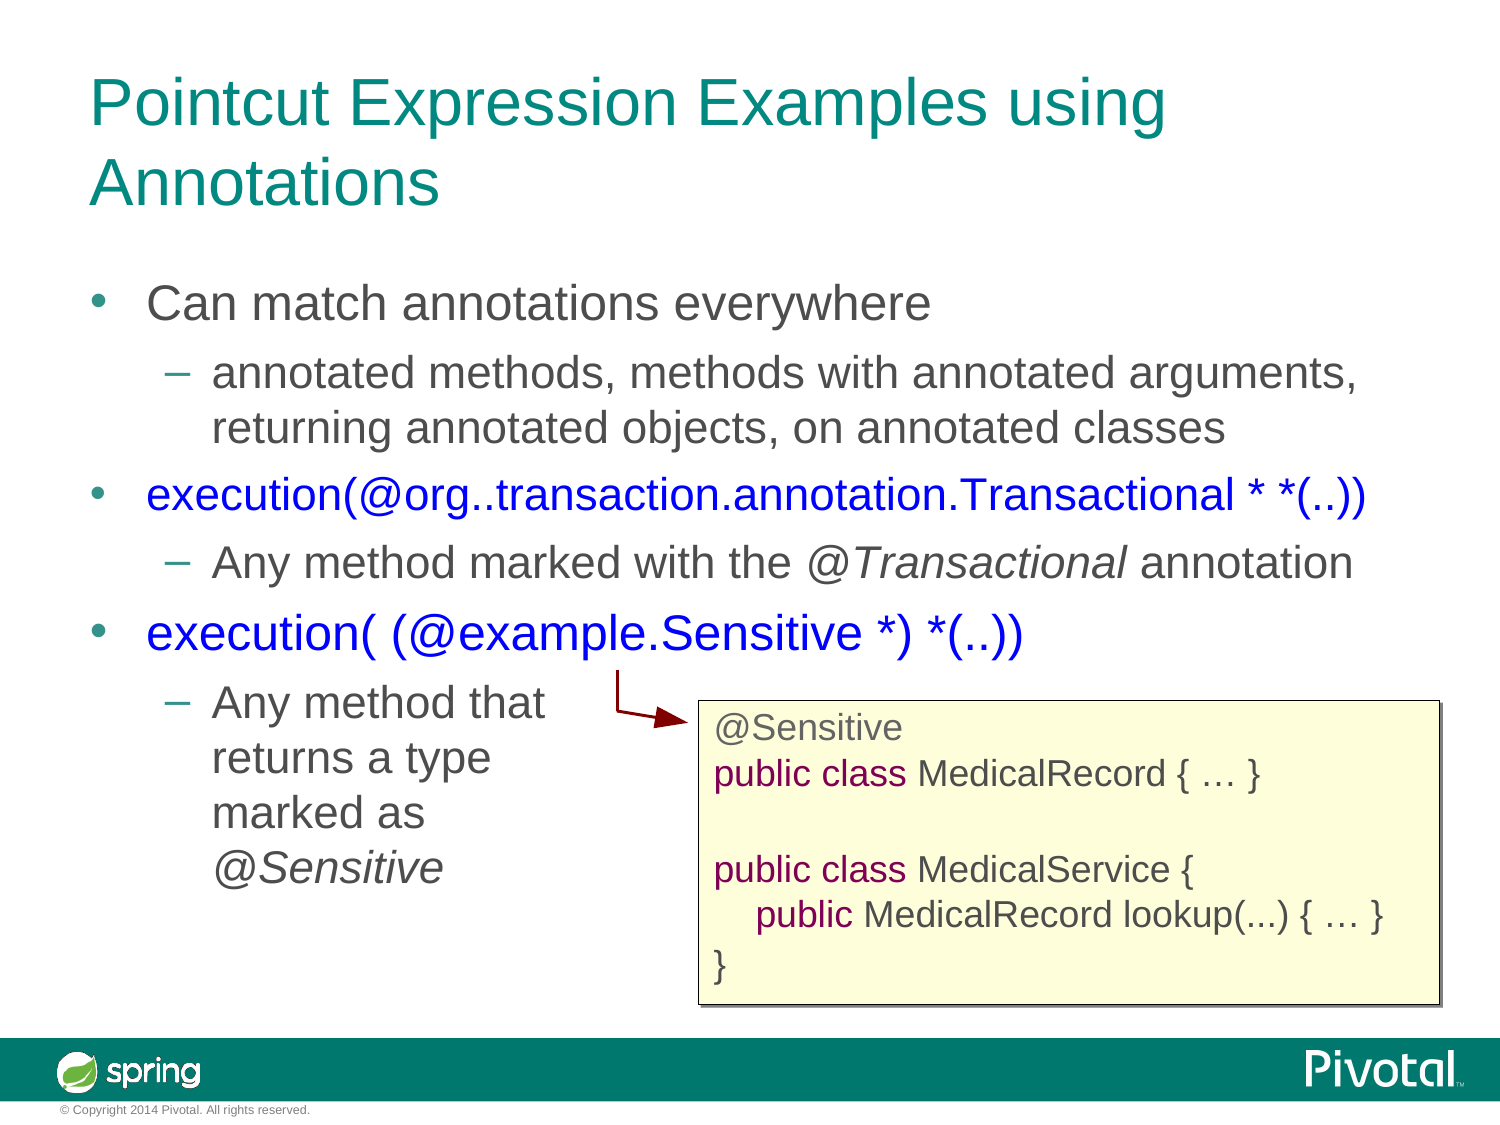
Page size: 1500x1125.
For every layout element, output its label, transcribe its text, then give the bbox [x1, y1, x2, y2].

text_box @Sensitive public class MedicalRecord { … } public class MedicalService { public MedicalRecord lookup(...) { … } } [698, 700, 1440, 1005]
picture [1306, 1050, 1464, 1087]
list Can match annotations everywhere annotated methods, methods with annotated arguments, returning annotated objects, on annotated classes execution(@org..transaction.annotation.Transactional * *(..)) Any method marked with the @Transactional annotation execution( (@example.Sensitive *) *(..)) Any method that returns a type marked as @Sensitive [75, 262, 1426, 1005]
picture [32, 1041, 210, 1103]
title Pointcut Expression Examples using Annotations [75, 44, 1426, 233]
